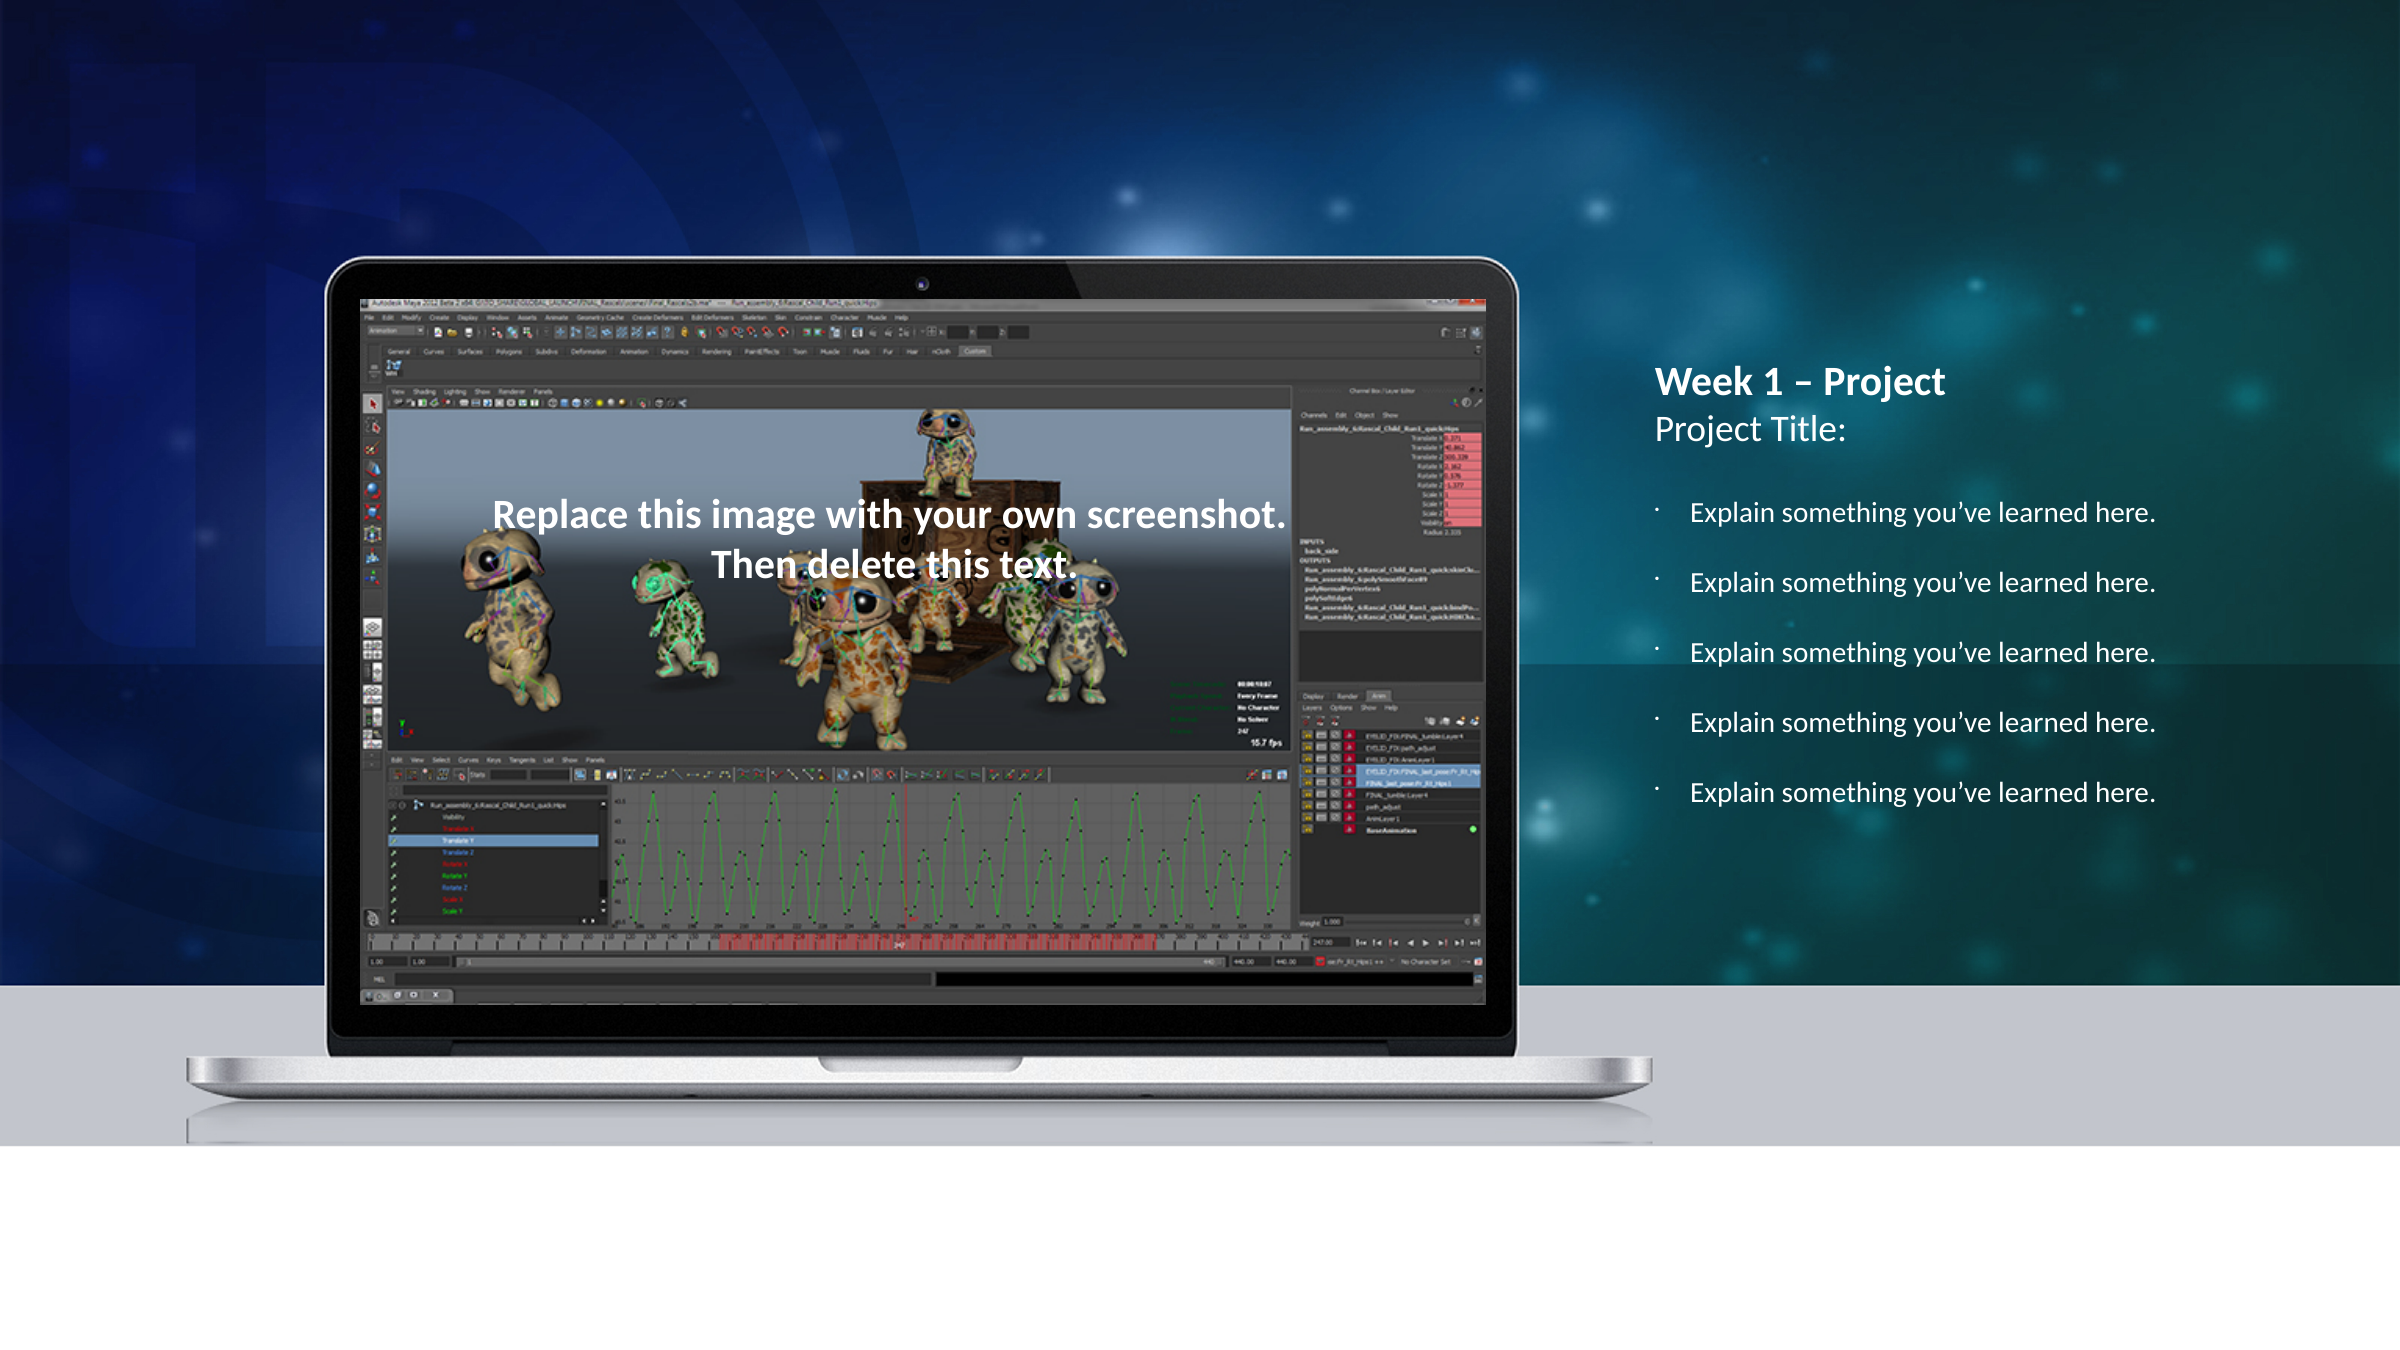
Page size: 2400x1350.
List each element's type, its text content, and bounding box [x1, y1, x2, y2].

text_box Replace this image with your own screenshot. Then delete this text. [410, 479, 1380, 595]
text_box Week 1 – Project Project Title: Explain something you’ve learned here. Explain something you’ve learned here. Explain something you’ve learned here. Explain something you’ve learned here. Explain something you’ve learned here. [1639, 346, 2250, 851]
picture [0, 0, 2400, 1350]
